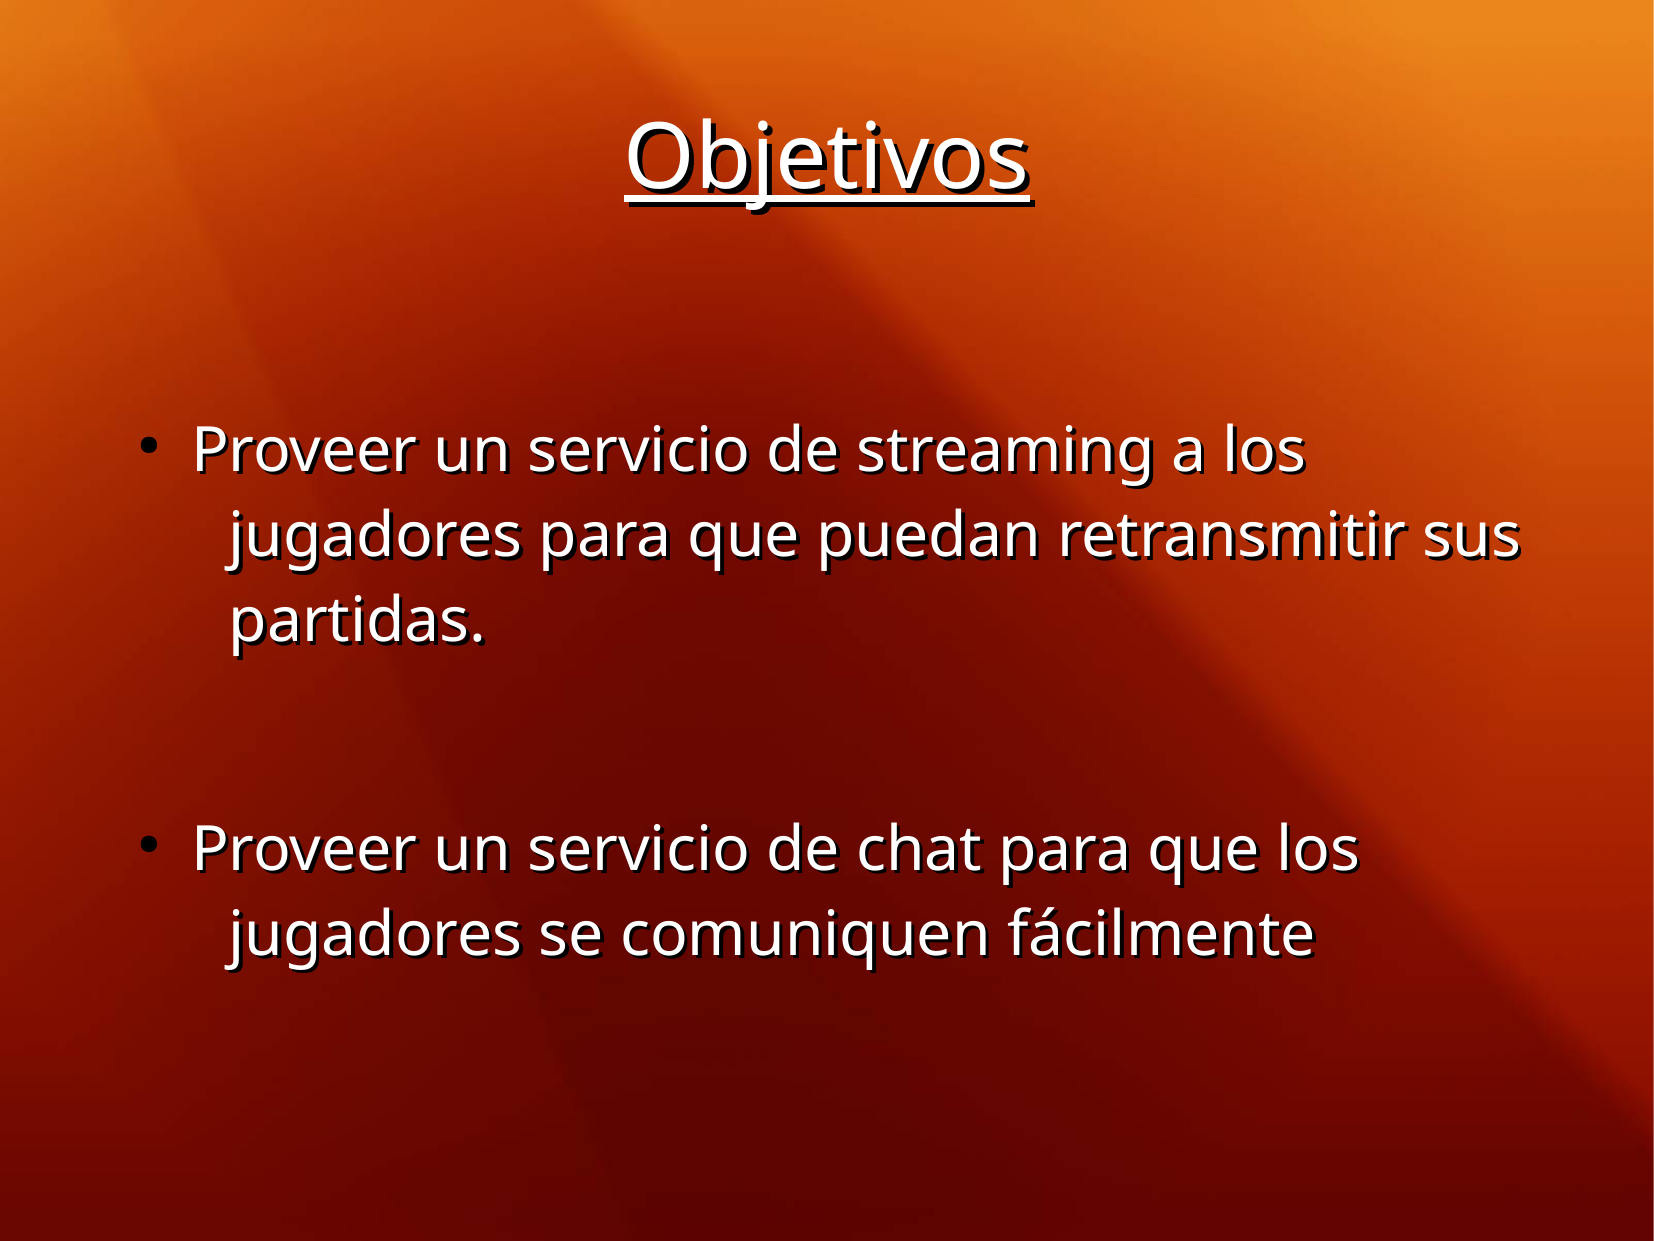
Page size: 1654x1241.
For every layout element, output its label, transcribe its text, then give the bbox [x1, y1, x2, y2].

list Proveer un servicio de streaming a los jugadores para que puedan retransmitir sus partidas. Proveer un servicio de chat para que los jugadores se comuniquen fácilmente [82, 290, 1571, 1109]
title Objetivos [82, 49, 1571, 257]
picture [0, 0, 1654, 1241]
